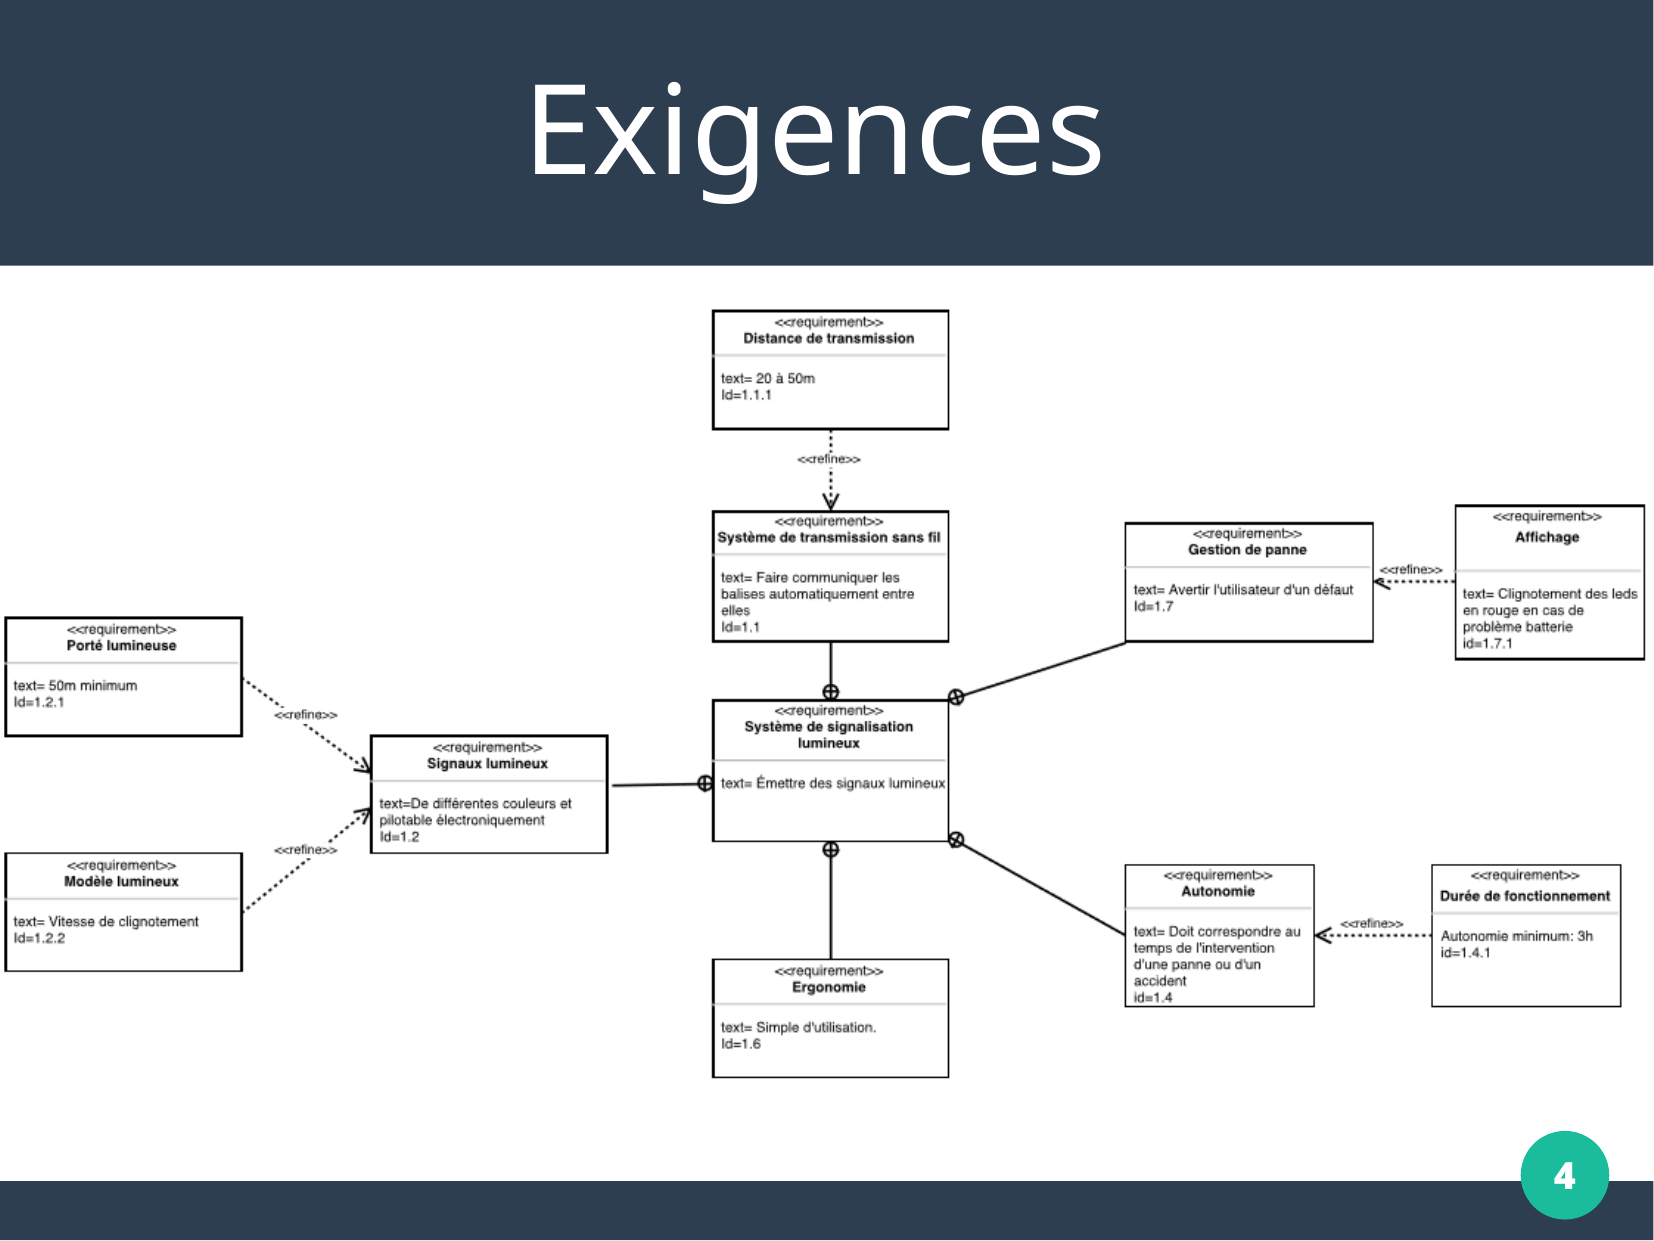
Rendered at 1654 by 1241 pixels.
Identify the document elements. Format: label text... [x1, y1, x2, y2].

text_box Exigences [23, 40, 1607, 213]
picture [0, 295, 1654, 1099]
